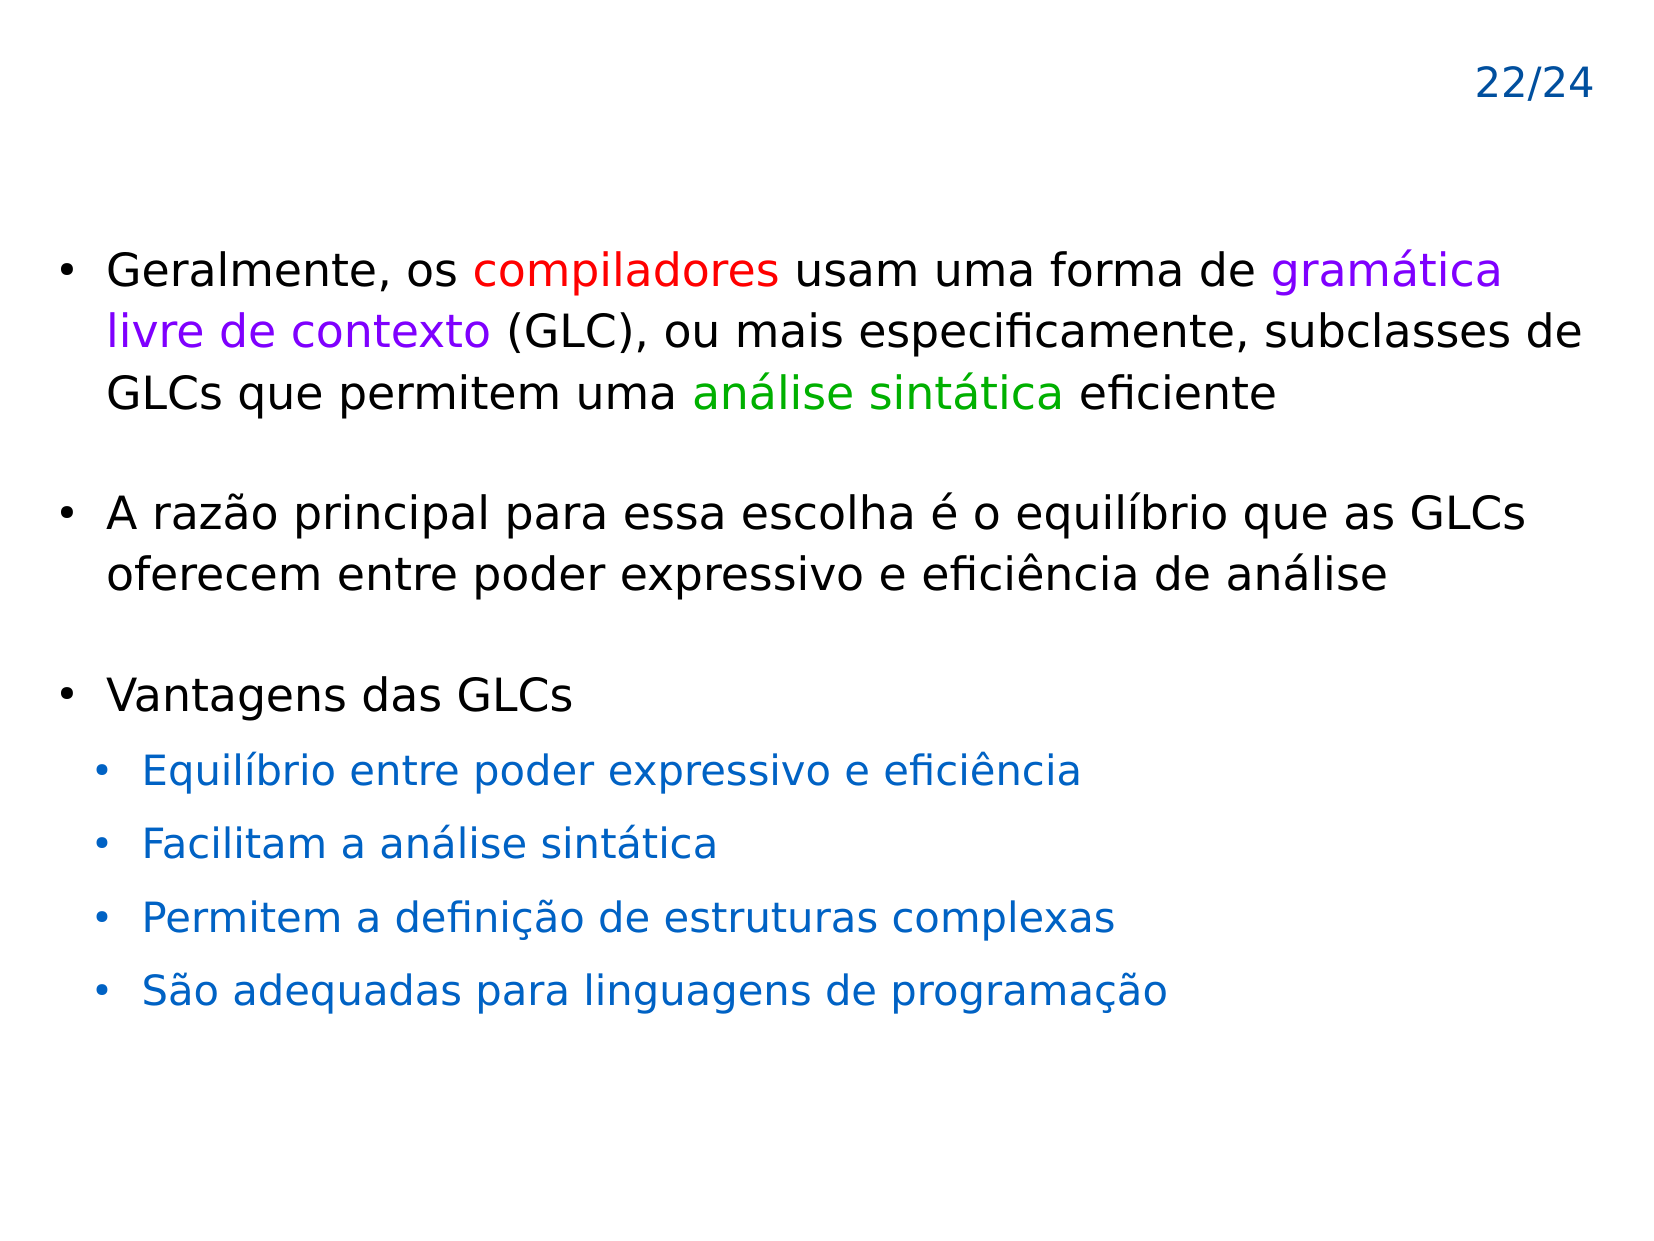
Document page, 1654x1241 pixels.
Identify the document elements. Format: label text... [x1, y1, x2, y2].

list Geralmente, os compiladores usam uma forma de gramática livre de contexto (GLC), ou mais especificamente, subclasses de GLCs que permitem uma análise sintática eficiente A razão principal para essa escolha é o equilíbrio que as GLCs oferecem entre poder expressivo e eficiência de análise Vantagens das GLCs Equilíbrio entre poder expressivo e eficiência Facilitam a análise sintática Permitem a definição de estruturas complexas São adequadas para linguagens de programação [59, 236, 1595, 1211]
